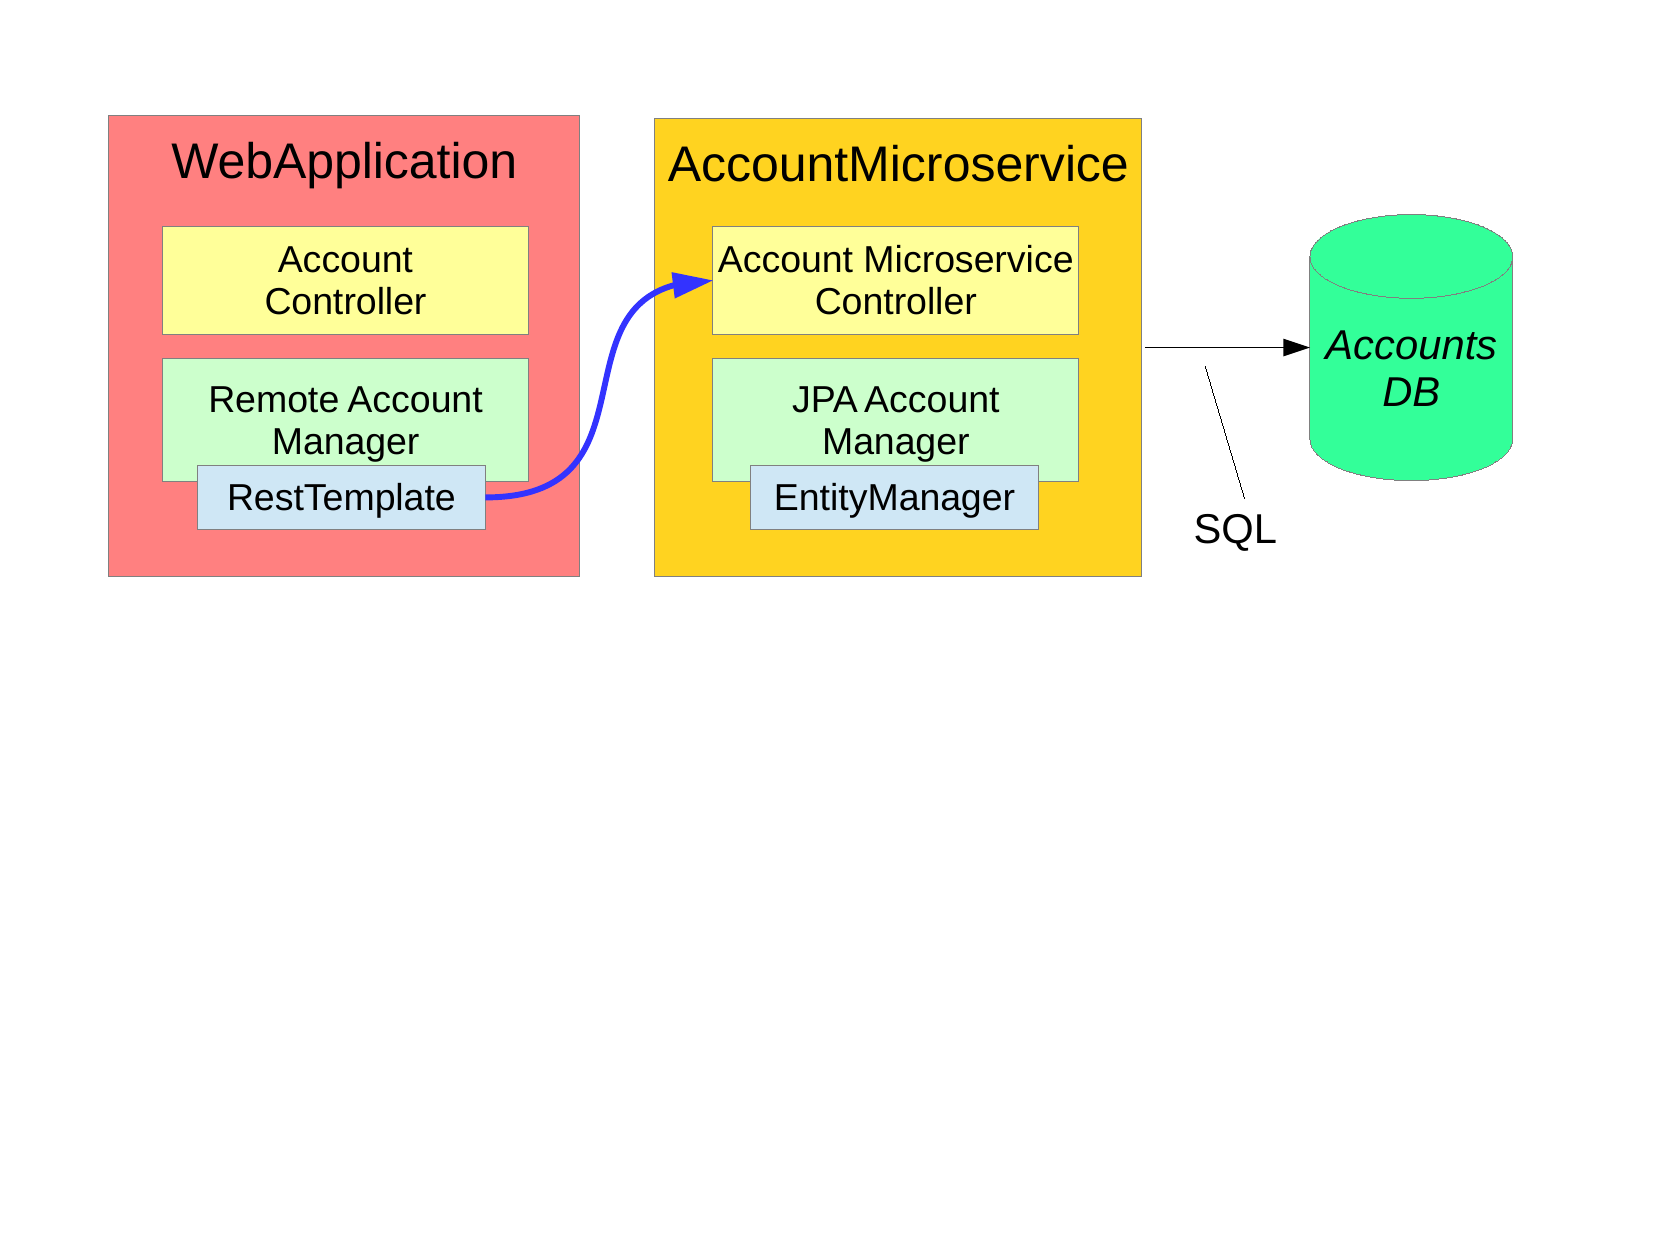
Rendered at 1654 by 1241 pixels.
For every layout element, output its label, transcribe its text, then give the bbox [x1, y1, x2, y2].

text_box RestTemplate [197, 465, 486, 530]
text_box Account Controller [162, 226, 529, 335]
text_box Account Microservice Controller [712, 226, 1079, 335]
text_box Accounts DB [1309, 214, 1513, 481]
text_box Remote Account Manager [162, 358, 529, 482]
text_box EntityManager [750, 465, 1039, 530]
text_box AccountMicroservice [654, 118, 1142, 577]
text_box JPA Account Manager [712, 358, 1079, 482]
text_box SQL [1134, 498, 1336, 560]
text_box WebApplication [108, 115, 580, 577]
